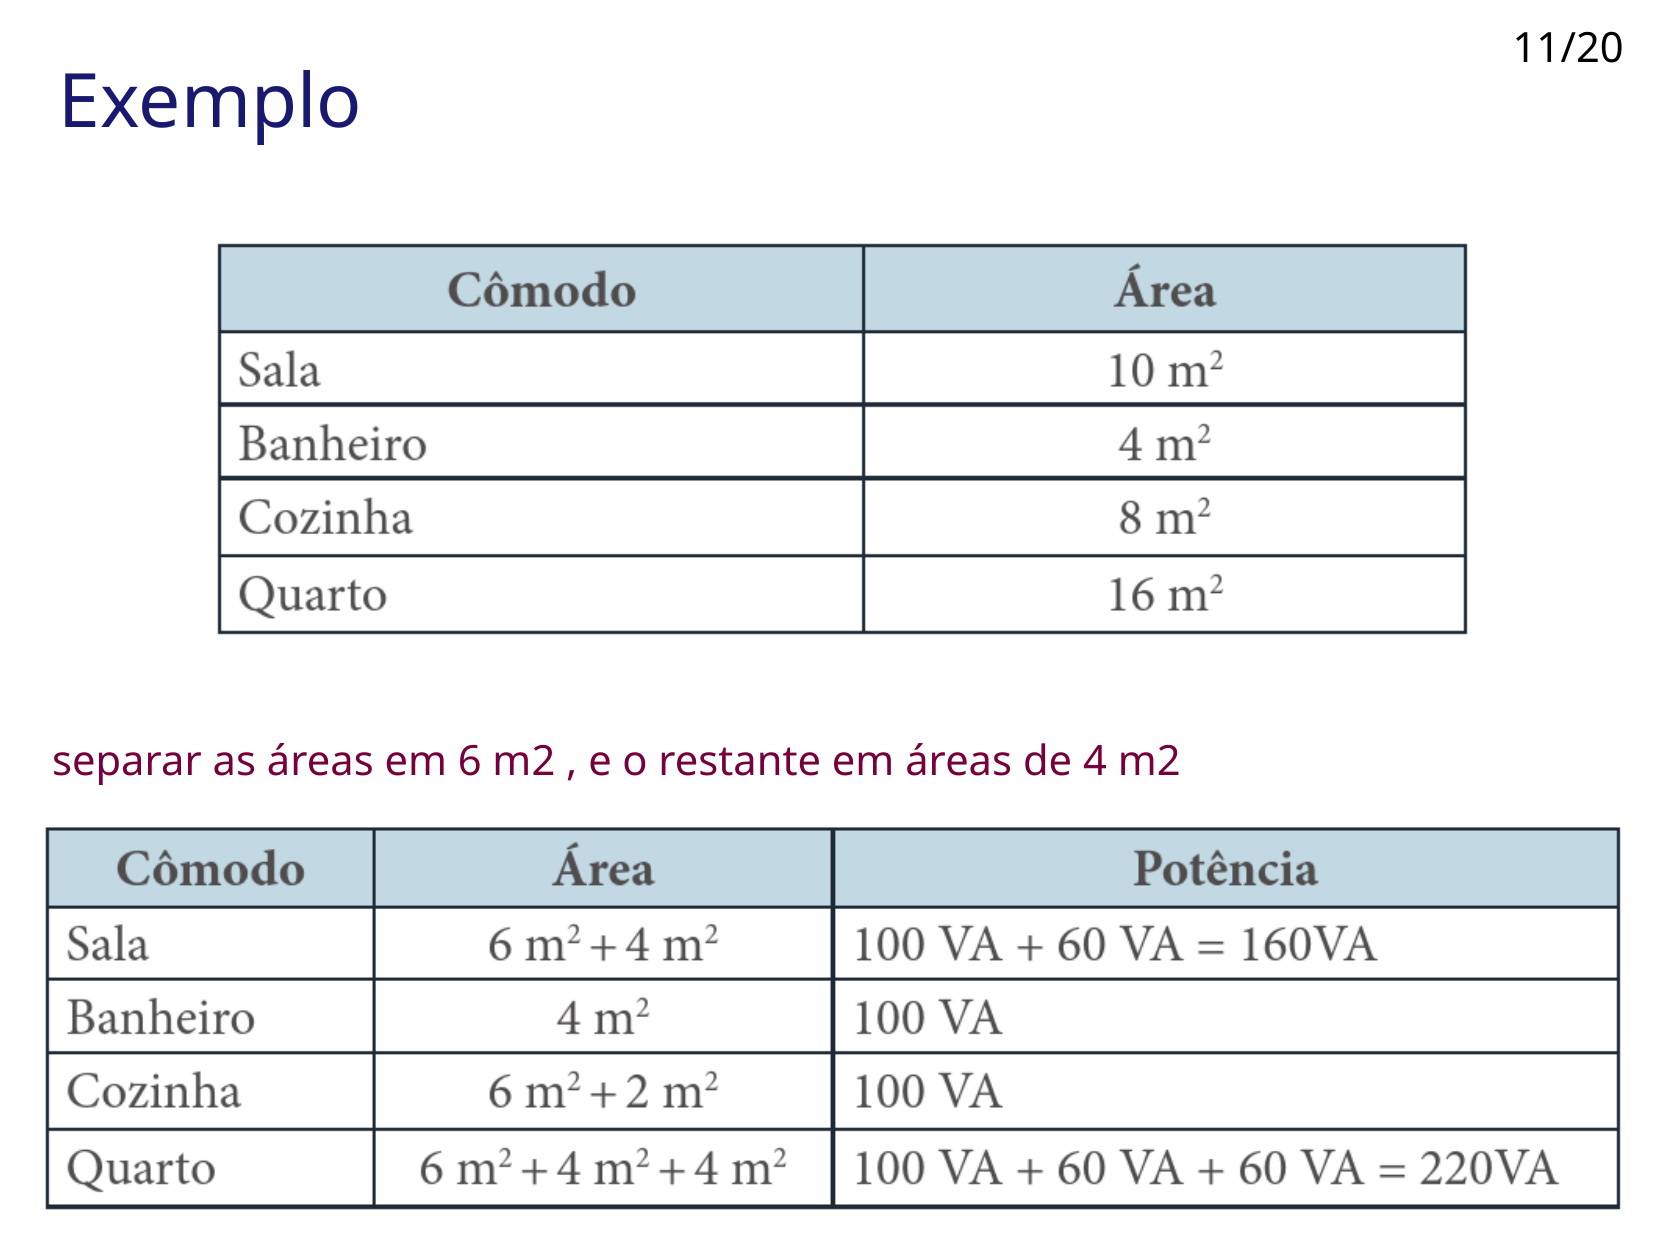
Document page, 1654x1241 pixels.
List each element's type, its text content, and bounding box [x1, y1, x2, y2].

picture [43, 824, 1625, 1211]
title Exemplo [59, 47, 1625, 166]
text_box separar as áreas em 6 m2 , e o restante em áreas de 4 m2 [37, 723, 1625, 824]
picture [212, 238, 1472, 639]
